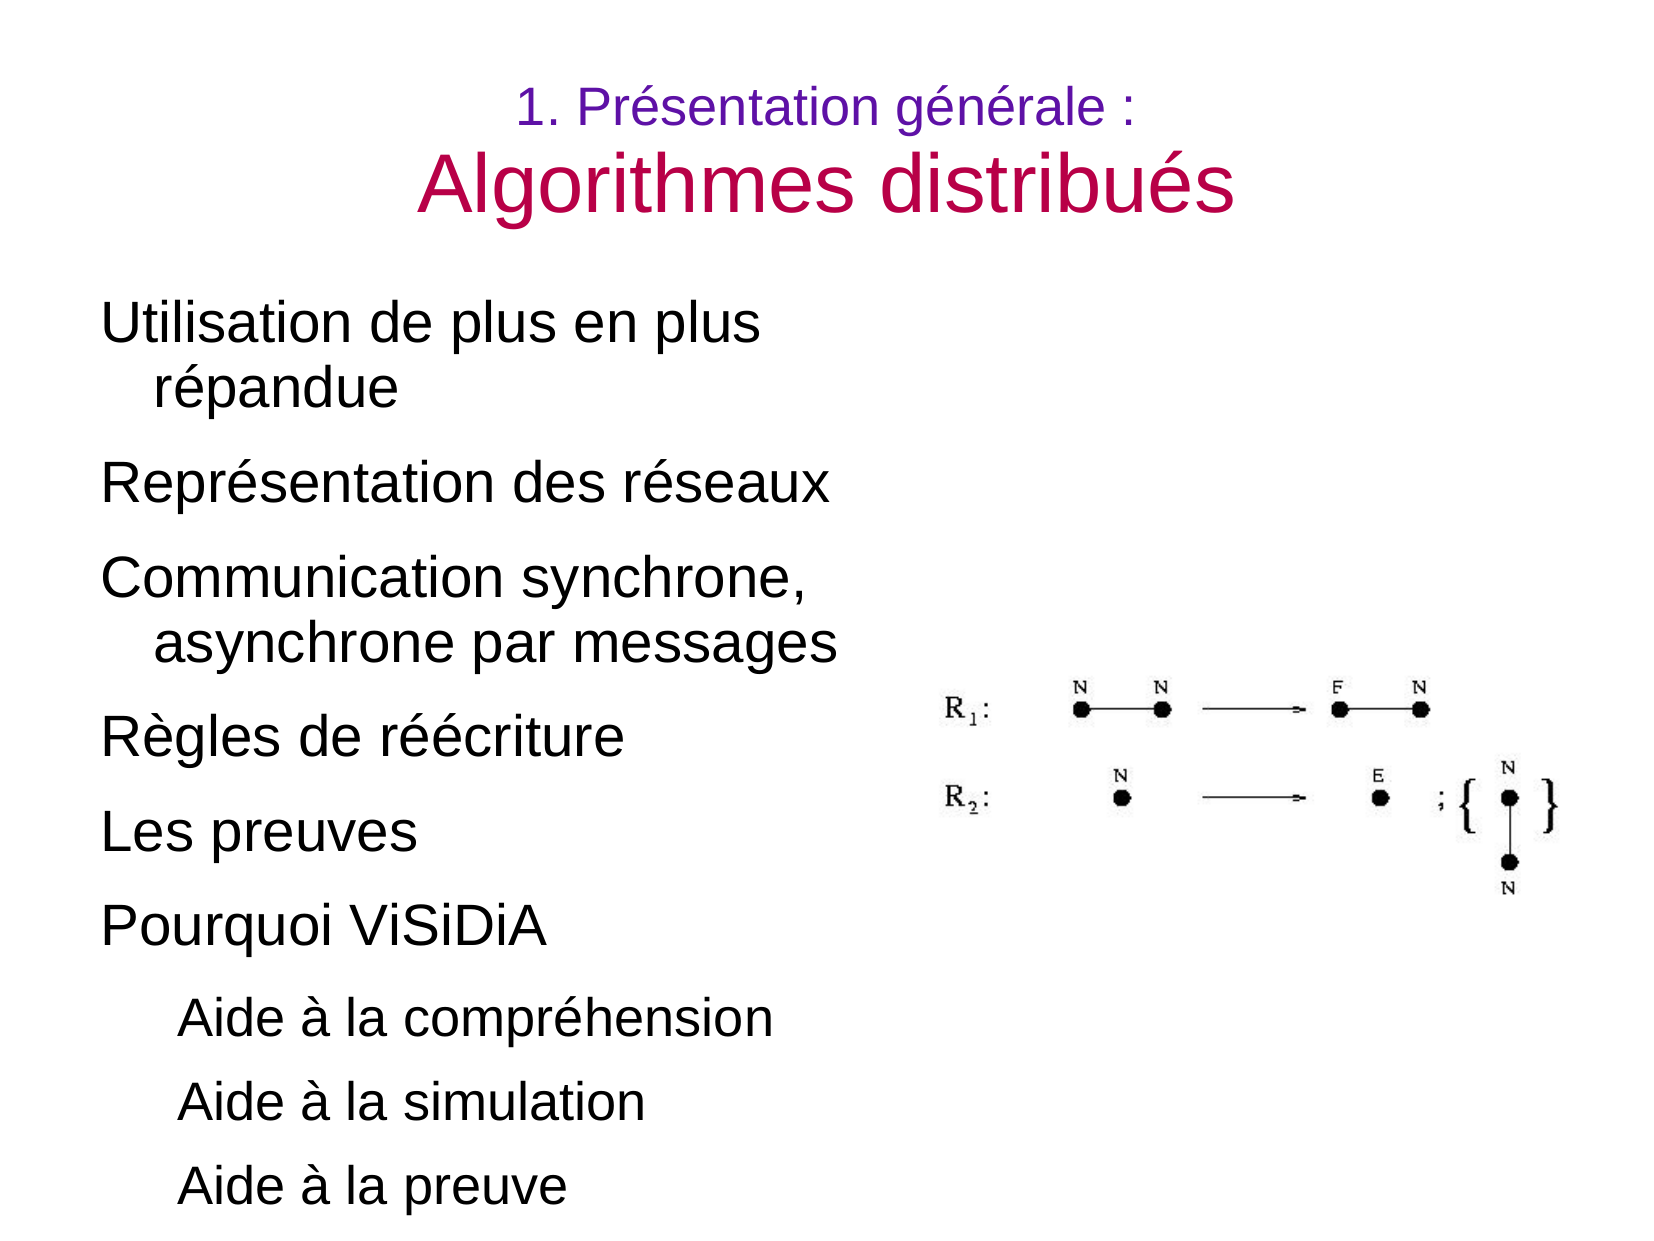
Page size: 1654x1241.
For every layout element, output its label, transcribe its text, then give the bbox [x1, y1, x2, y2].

list Utilisation de plus en plus répandue Représentation des réseaux Communication synchrone, asynchrone par messages Règles de réécriture Les preuves Pourquoi ViSiDiA Aide à la compréhension Aide à la simulation Aide à la preuve [82, 290, 976, 1215]
picture [862, 599, 1613, 976]
title 1. Présentation générale : Algorithmes distribués [82, 49, 1571, 257]
